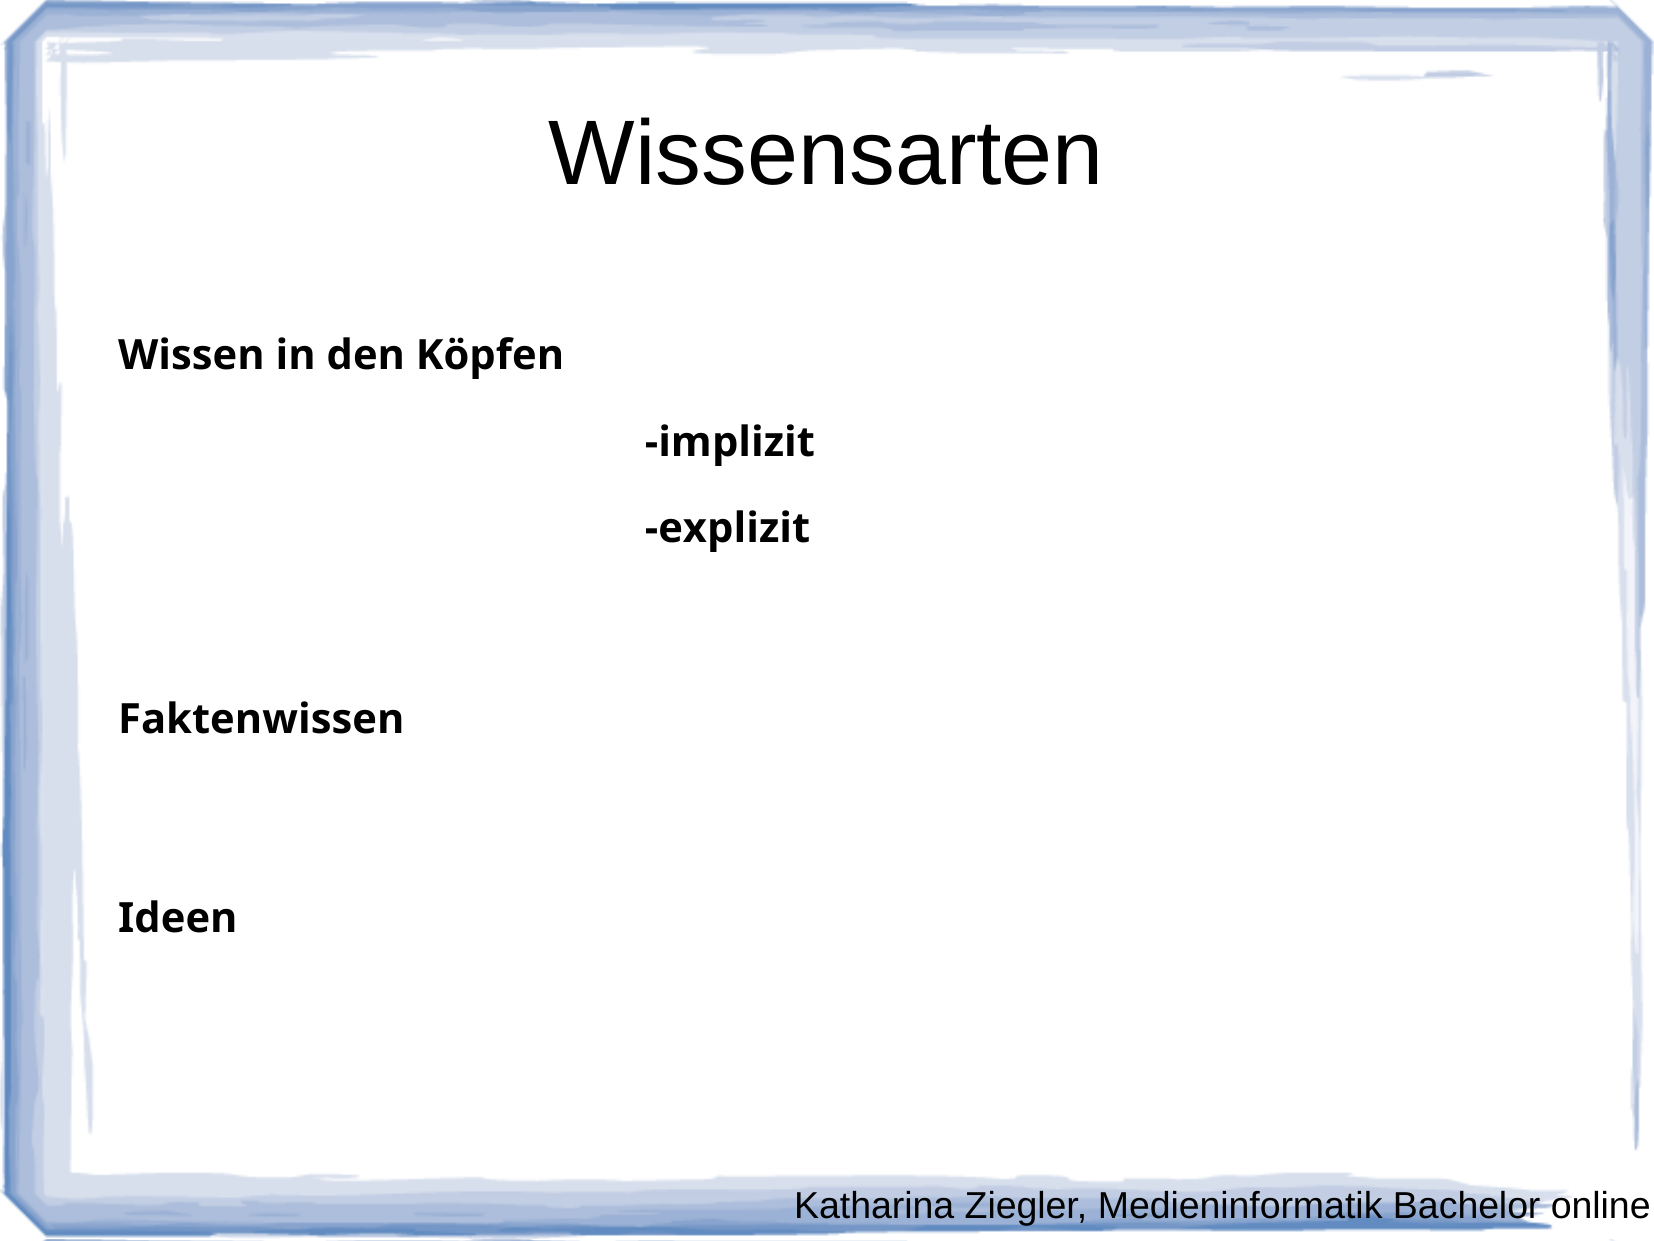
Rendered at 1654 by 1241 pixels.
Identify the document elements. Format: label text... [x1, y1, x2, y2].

title Wissensarten [82, 49, 1571, 257]
text_box Katharina Ziegler, Medieninformatik Bachelor online [749, 1176, 1654, 1241]
picture [0, 0, 1654, 1241]
chart [190, 401, 1647, 1241]
list Wissen in den Köpfen -implizit -explizit Faktenwissen Ideen [118, 324, 1571, 1004]
